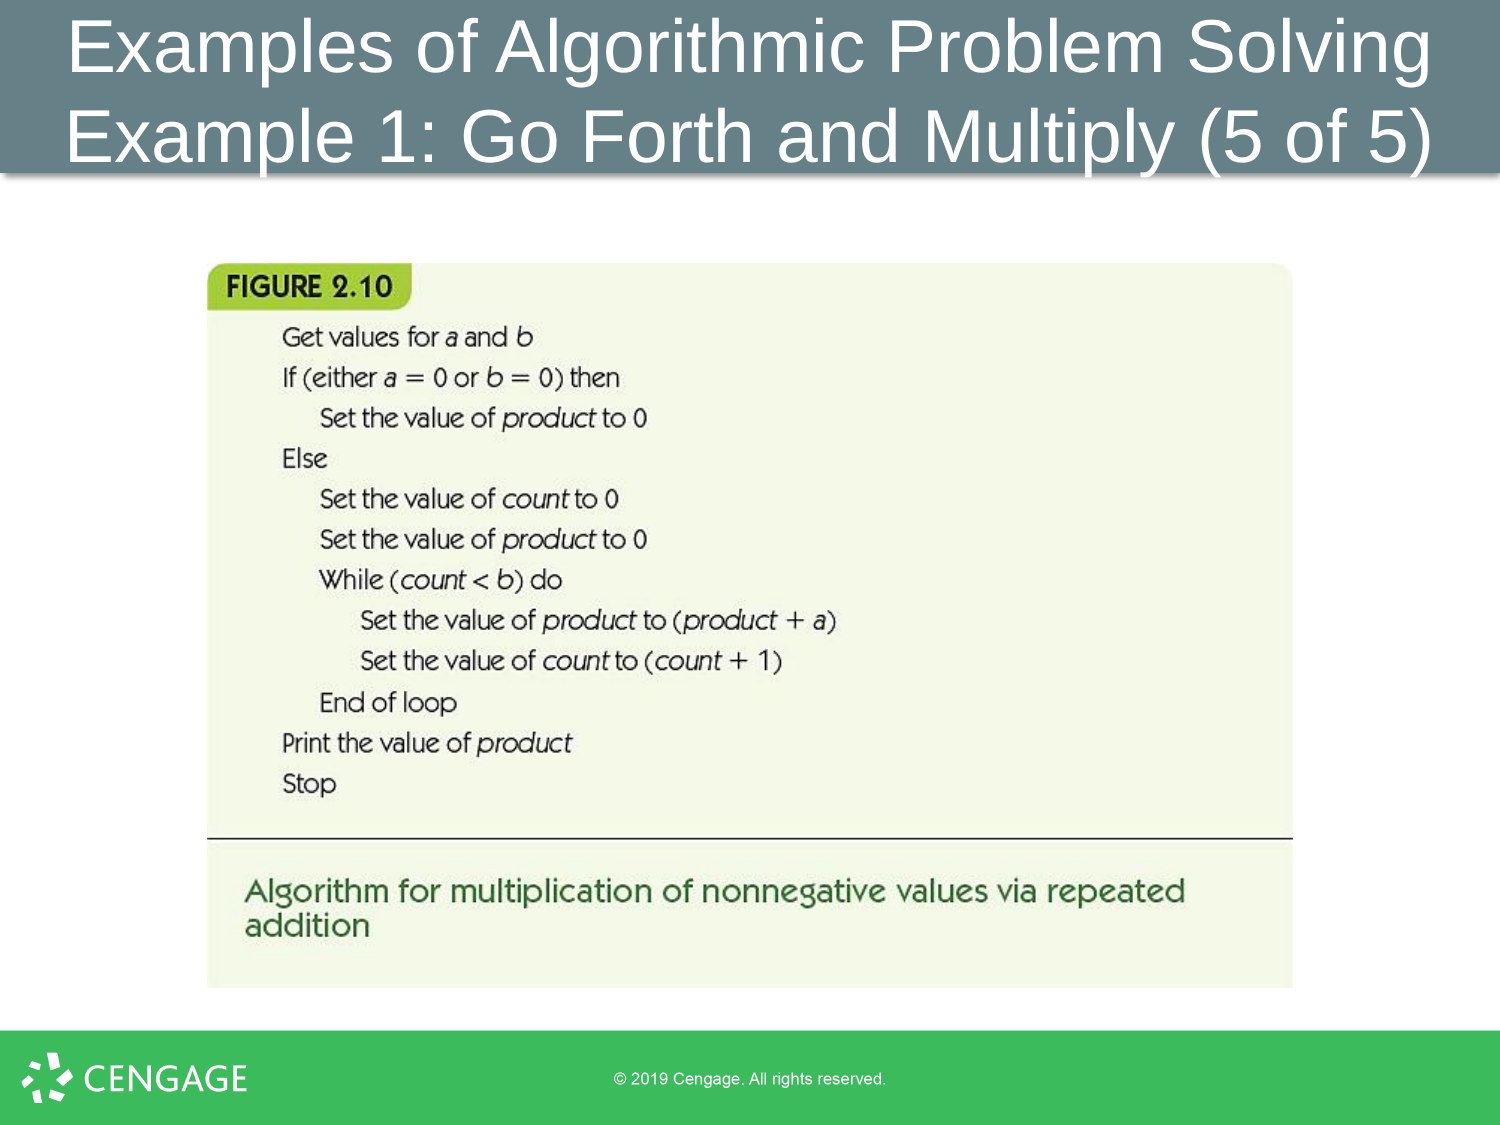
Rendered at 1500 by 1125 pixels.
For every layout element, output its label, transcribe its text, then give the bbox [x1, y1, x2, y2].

picture [0, 174, 1500, 1125]
title Examples of Algorithmic Problem Solving Example 1: Go Forth and Multiply (5 of 5) [0, 0, 1500, 174]
